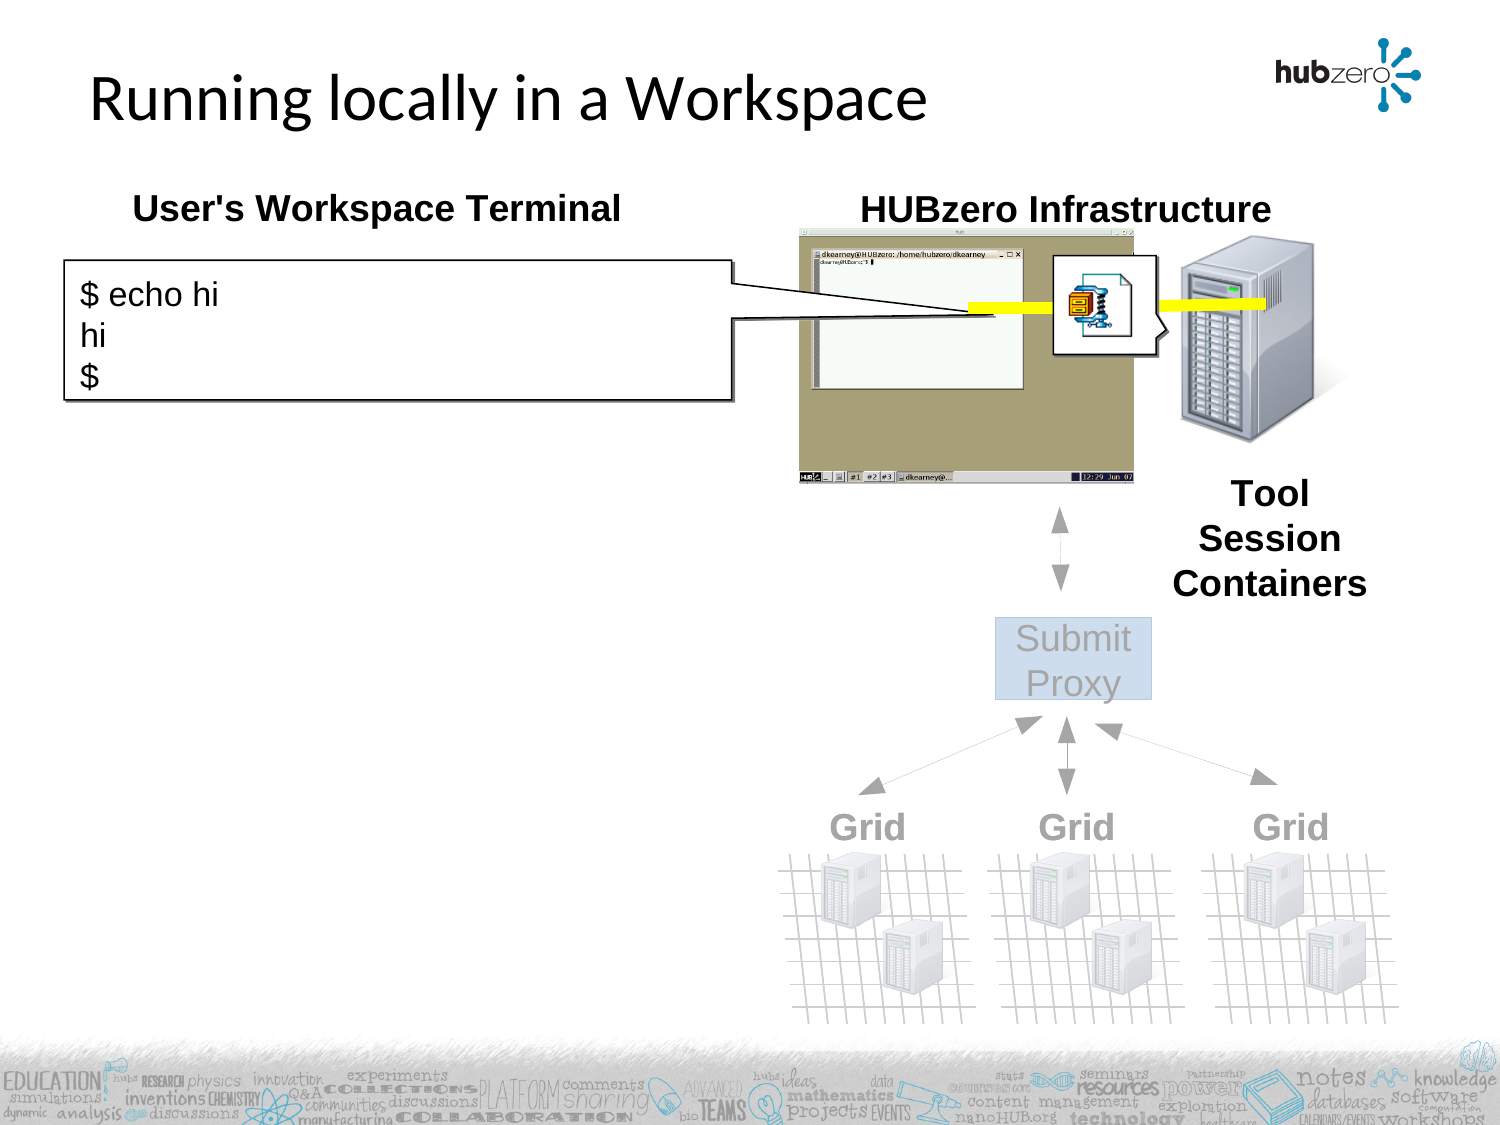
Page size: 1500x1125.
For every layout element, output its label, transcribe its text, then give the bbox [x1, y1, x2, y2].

picture [1156, 228, 1367, 451]
title Running locally in a Workspace [75, 44, 1425, 144]
text_box [759, 498, 1434, 1052]
picture [799, 314, 1134, 484]
text_box [64, 260, 994, 400]
picture [0, 1034, 1500, 1125]
text_box $ echo hi hi $ [65, 265, 659, 403]
picture [799, 228, 1134, 311]
picture [1061, 266, 1139, 345]
text_box HUBzero Infrastructure [845, 177, 1288, 238]
text_box User's Workspace Terminal [117, 176, 634, 237]
picture [1272, 35, 1424, 44]
text_box [1053, 255, 1167, 355]
text_box Tool Session Containers [1157, 461, 1395, 612]
